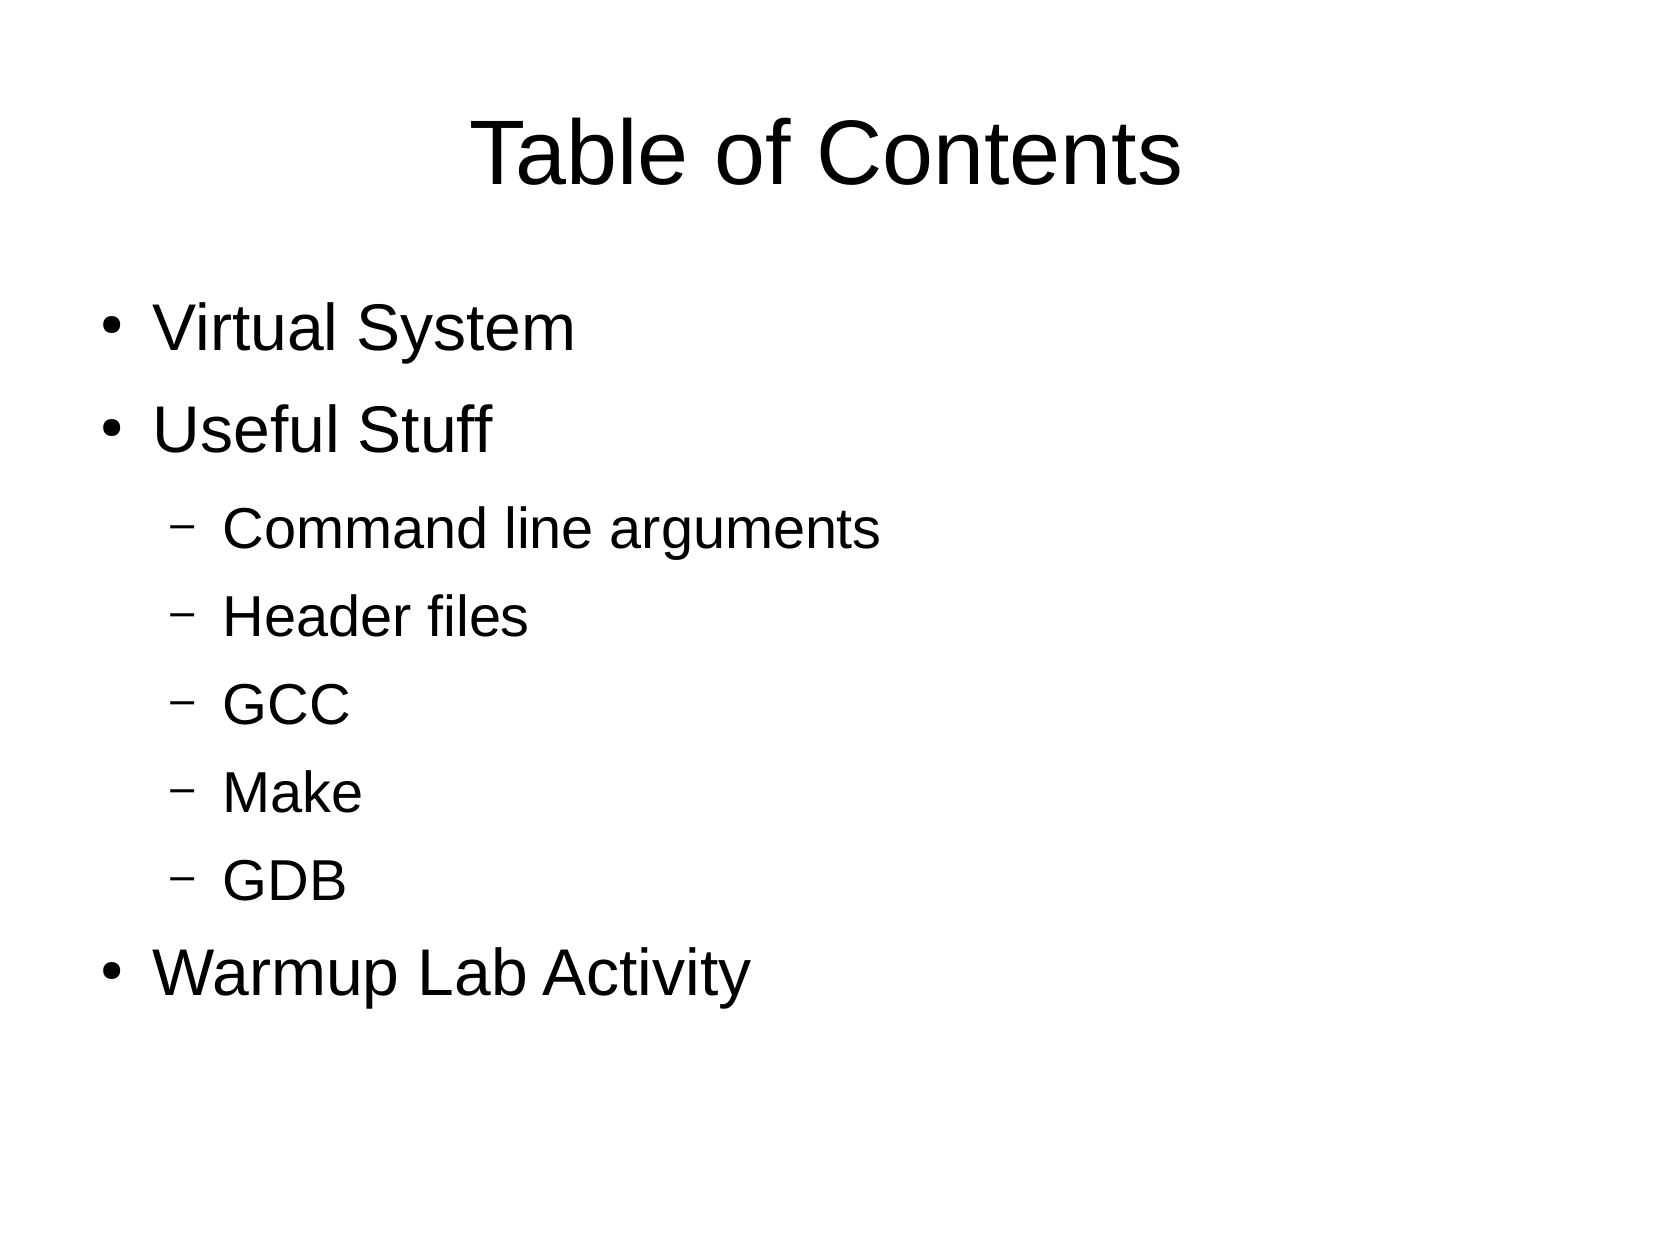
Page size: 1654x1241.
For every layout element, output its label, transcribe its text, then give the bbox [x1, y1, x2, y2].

list Virtual System Useful Stuff Command line arguments Header files GCC Make GDB Warmup Lab Activity [82, 290, 1571, 1010]
title Table of Contents [82, 49, 1571, 257]
